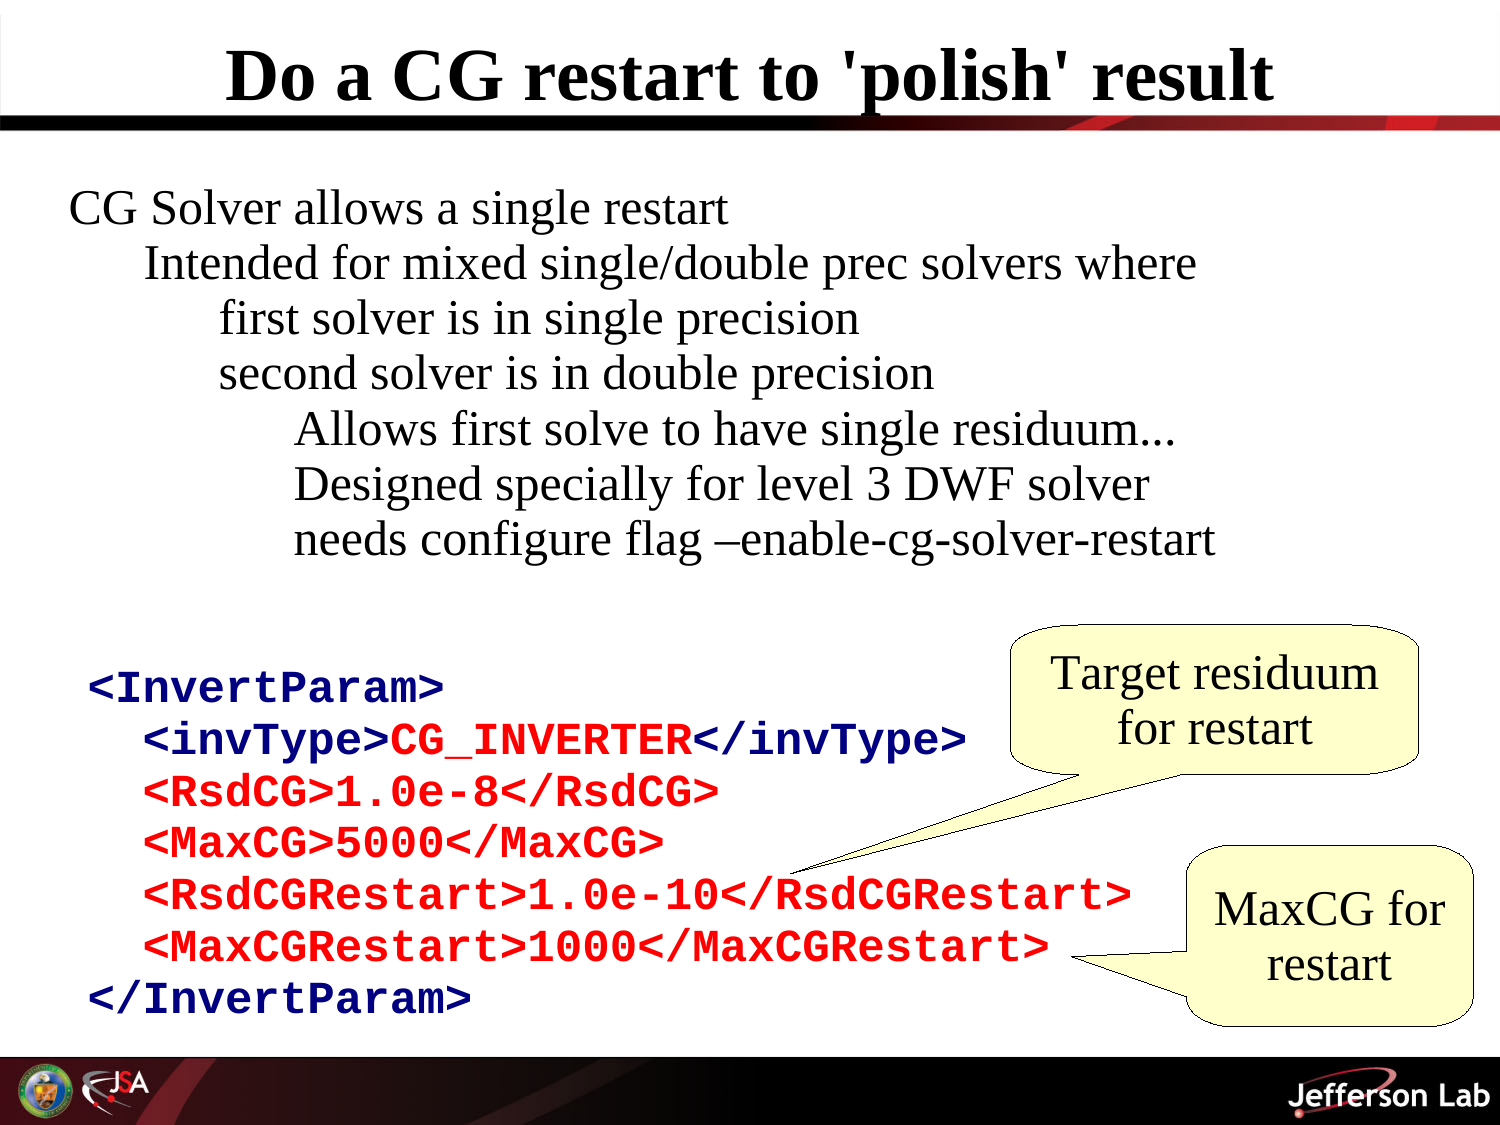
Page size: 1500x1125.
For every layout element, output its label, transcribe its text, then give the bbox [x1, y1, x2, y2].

picture [0, 0, 1500, 1125]
text_box <InvertParam> <invType>CG_INVERTER</invType> <RsdCG>1.0e-8</RsdCG> <MaxCG>5000</MaxCG> <RsdCGRestart>1.0e-10</RsdCGRestart> <MaxCGRestart>1000</MaxCGRestart> </InvertParam> [72, 657, 1238, 1035]
text_box Target residuum for restart [790, 624, 1419, 874]
text_box CG Solver allows a single restart Intended for mixed single/double prec solvers where first solver is in single precision second solver is in double precision Allows first solve to have single residuum... Designed specially for level 3 DWF solver needs configure flag –enable-cg-solver-restart [41, 172, 1451, 630]
title Do a CG restart to 'polish' result [112, 7, 1388, 143]
text_box MaxCG for restart [1071, 845, 1474, 1027]
